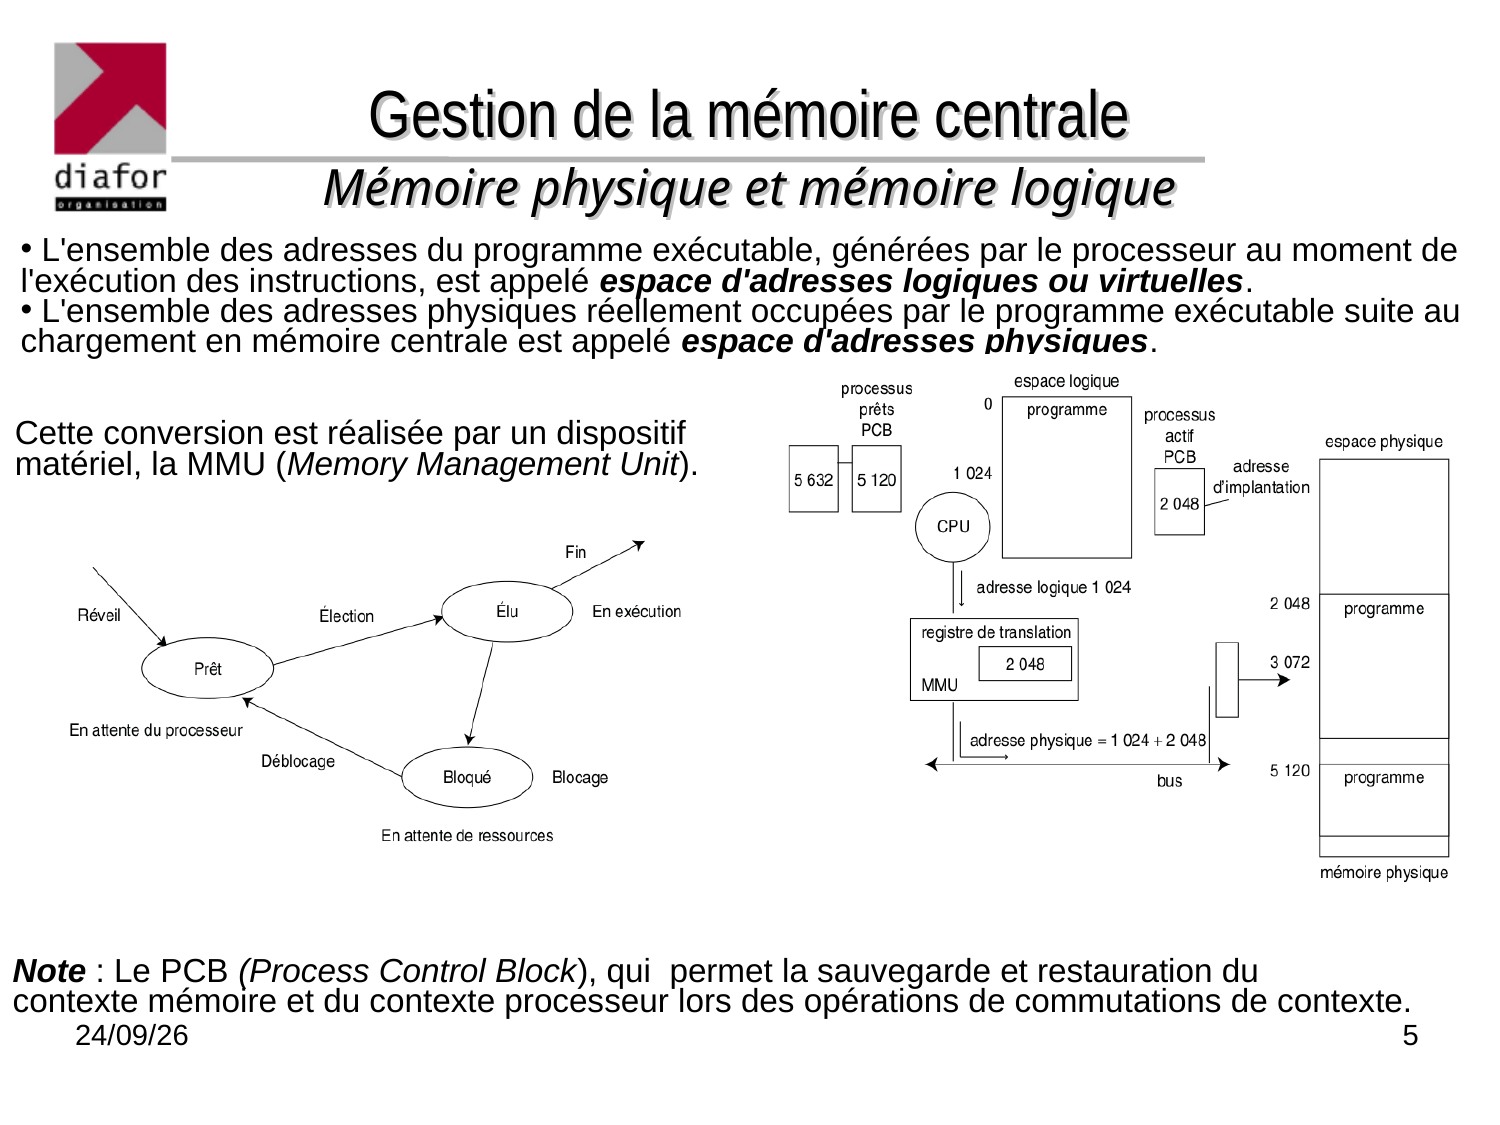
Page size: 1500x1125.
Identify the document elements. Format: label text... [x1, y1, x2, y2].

picture [53, 42, 168, 213]
title Gestion de la mémoire centrale Mémoire physique et mémoire logique [75, 45, 1426, 230]
text_box Note : Le PCB (Process Control Block), qui permet la sauvegarde et restauration du contexte mémoire et du contexte processeur lors des opérations de commutations de contexte. [0, 950, 1430, 1027]
text_box Cette conversion est réalisée par un dispositif matériel, la MMU (Memory Management Unit). [0, 413, 849, 489]
text_box L'ensemble des adresses du programme exécutable, générées par le processeur au moment de l'exécution des instructions, est appelé espace d'adresses logiques ou virtuelles. L'ensemble des adresses physiques réellement occupées par le programme exécutable suite au chargement en mémoire centrale est appelé espace d'adresses physiques. [5, 230, 1488, 367]
picture [29, 524, 709, 851]
picture [767, 354, 1465, 886]
